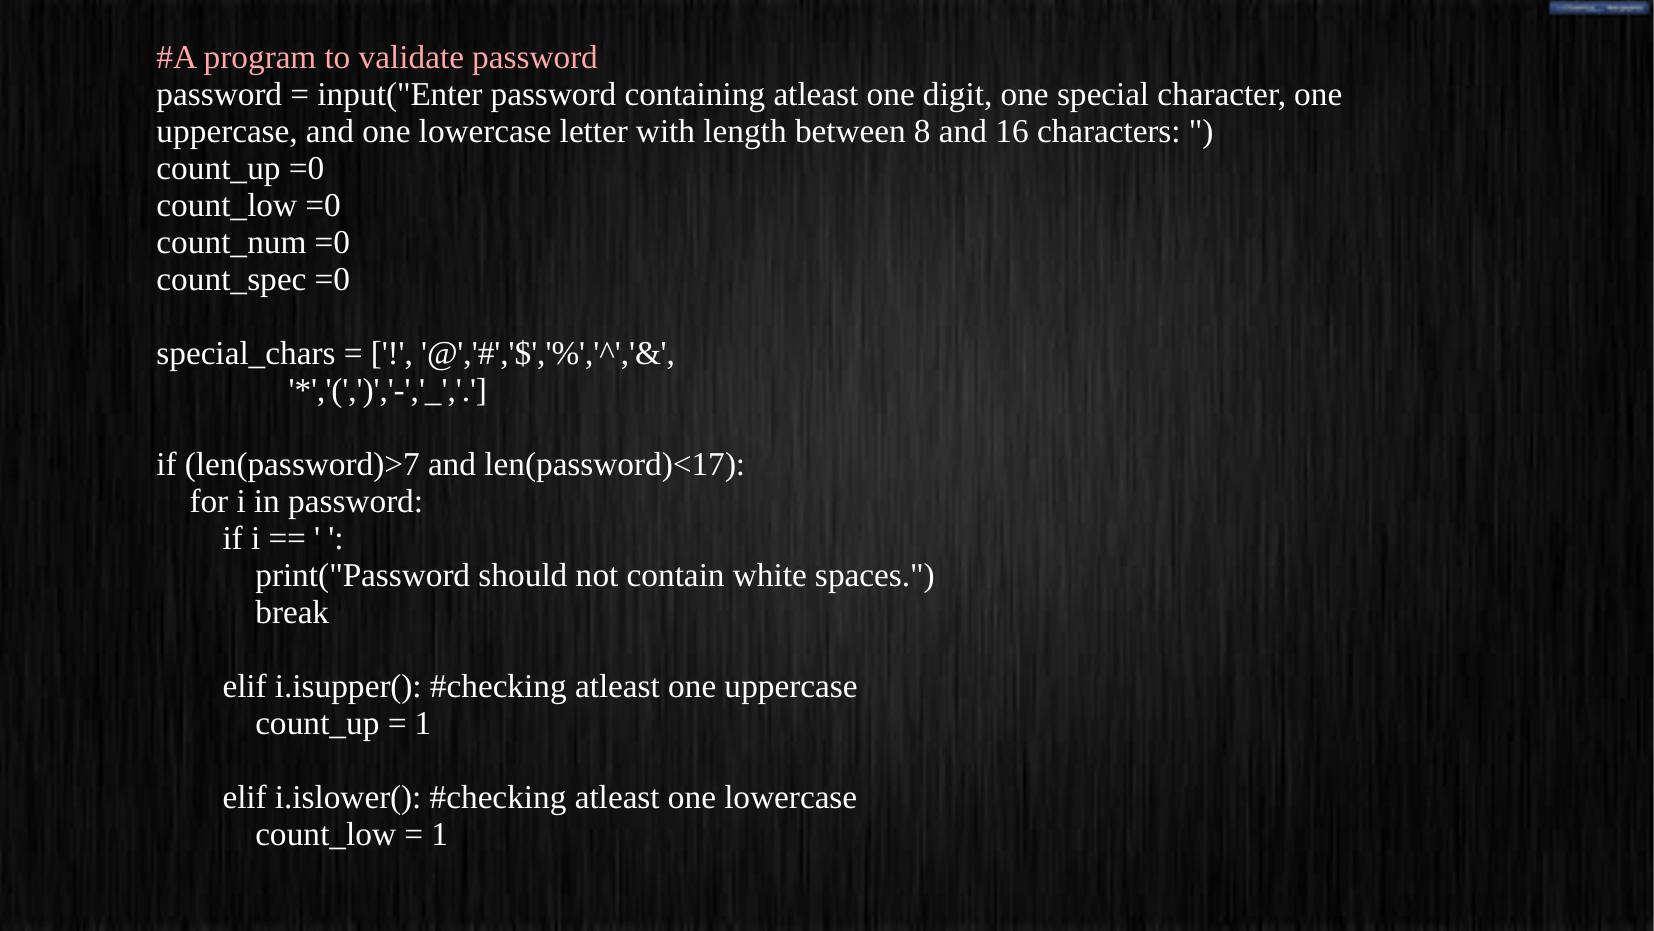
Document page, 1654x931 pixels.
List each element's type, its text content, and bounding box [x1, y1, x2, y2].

picture [0, 0, 1654, 931]
text_box #A program to validate password password = input("Enter password containing atleast one digit, one special character, one uppercase, and one lowercase letter with length between 8 and 16 characters: ") count_up =0 count_low =0 count_num =0 count_spec =0 special_chars = ['!', '@','#','$','%','^','&', '*','(',')','-','_','.'] if (len(password)>7 and len(password)<17): for i in password: if i == ' ': print("Password should not contain white spaces.") break elif i.isupper(): #checking atleast one uppercase count_up = 1 elif i.islower(): #checking atleast one lowercase count_low = 1 [141, 31, 1477, 898]
